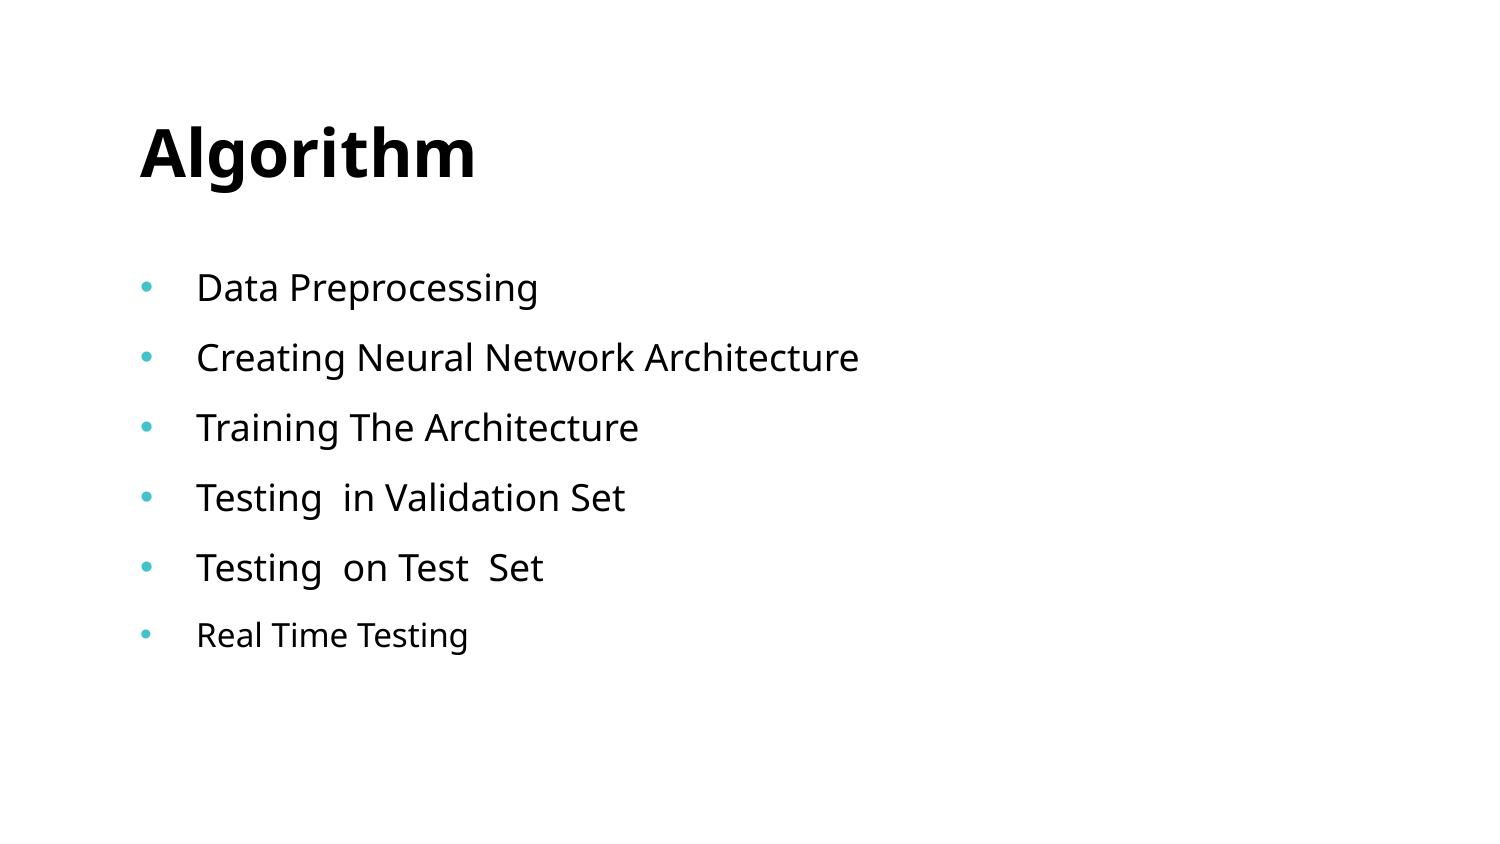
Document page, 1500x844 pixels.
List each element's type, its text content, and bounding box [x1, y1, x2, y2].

list Data Preprocessing Creating Neural Network Architecture Training The Architecture Testing in Validation Set Testing on Test Set Real Time Testing [125, 248, 1375, 749]
title Algorithm [125, 57, 1375, 198]
